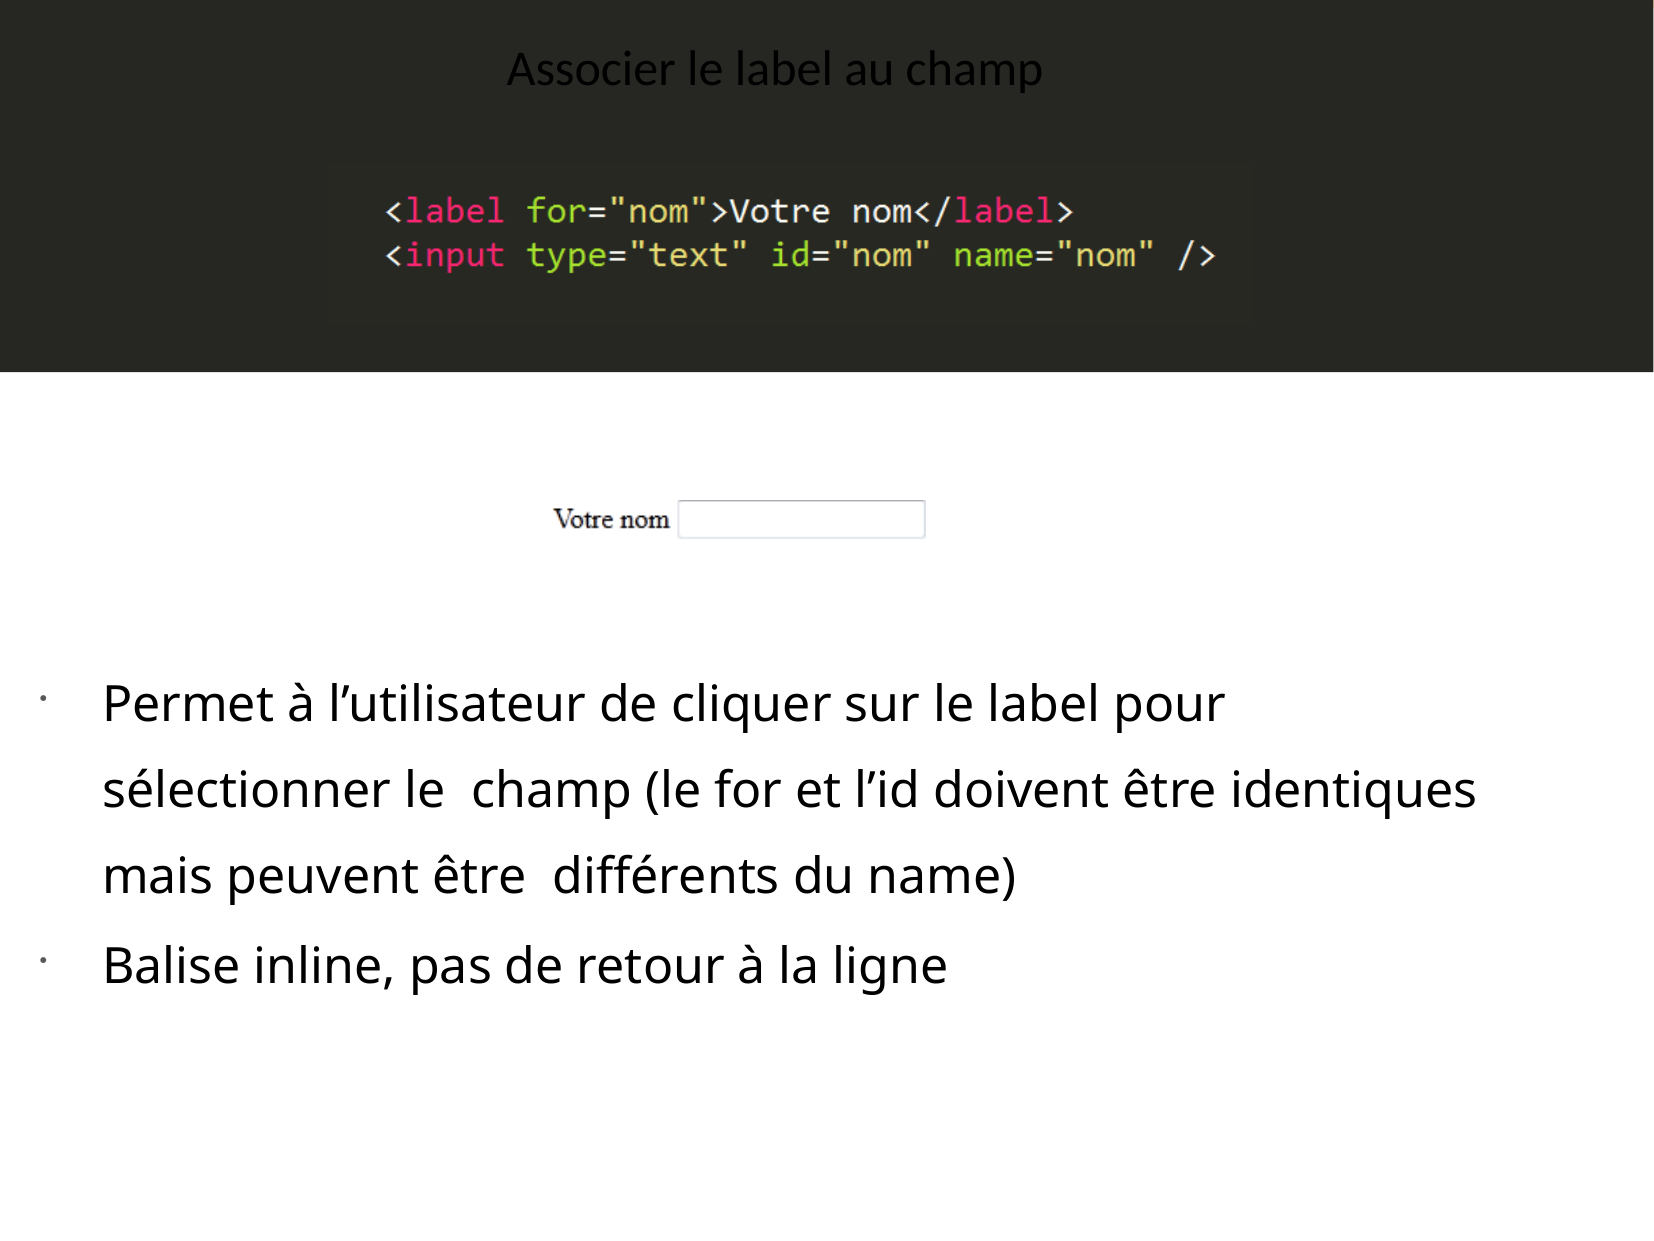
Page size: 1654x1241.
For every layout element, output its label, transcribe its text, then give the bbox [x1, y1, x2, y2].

text_box Permet à l’utilisateur de cliquer sur le label pour sélectionner le champ (le for et l’id doivent être identiques mais peuvent être différents du name) Balise inline, pas de retour à la ligne [37, 641, 1495, 994]
picture [327, 164, 1254, 326]
picture [552, 500, 926, 539]
title Associer le label au champ [504, 33, 1152, 164]
text_box [0, 0, 1654, 373]
